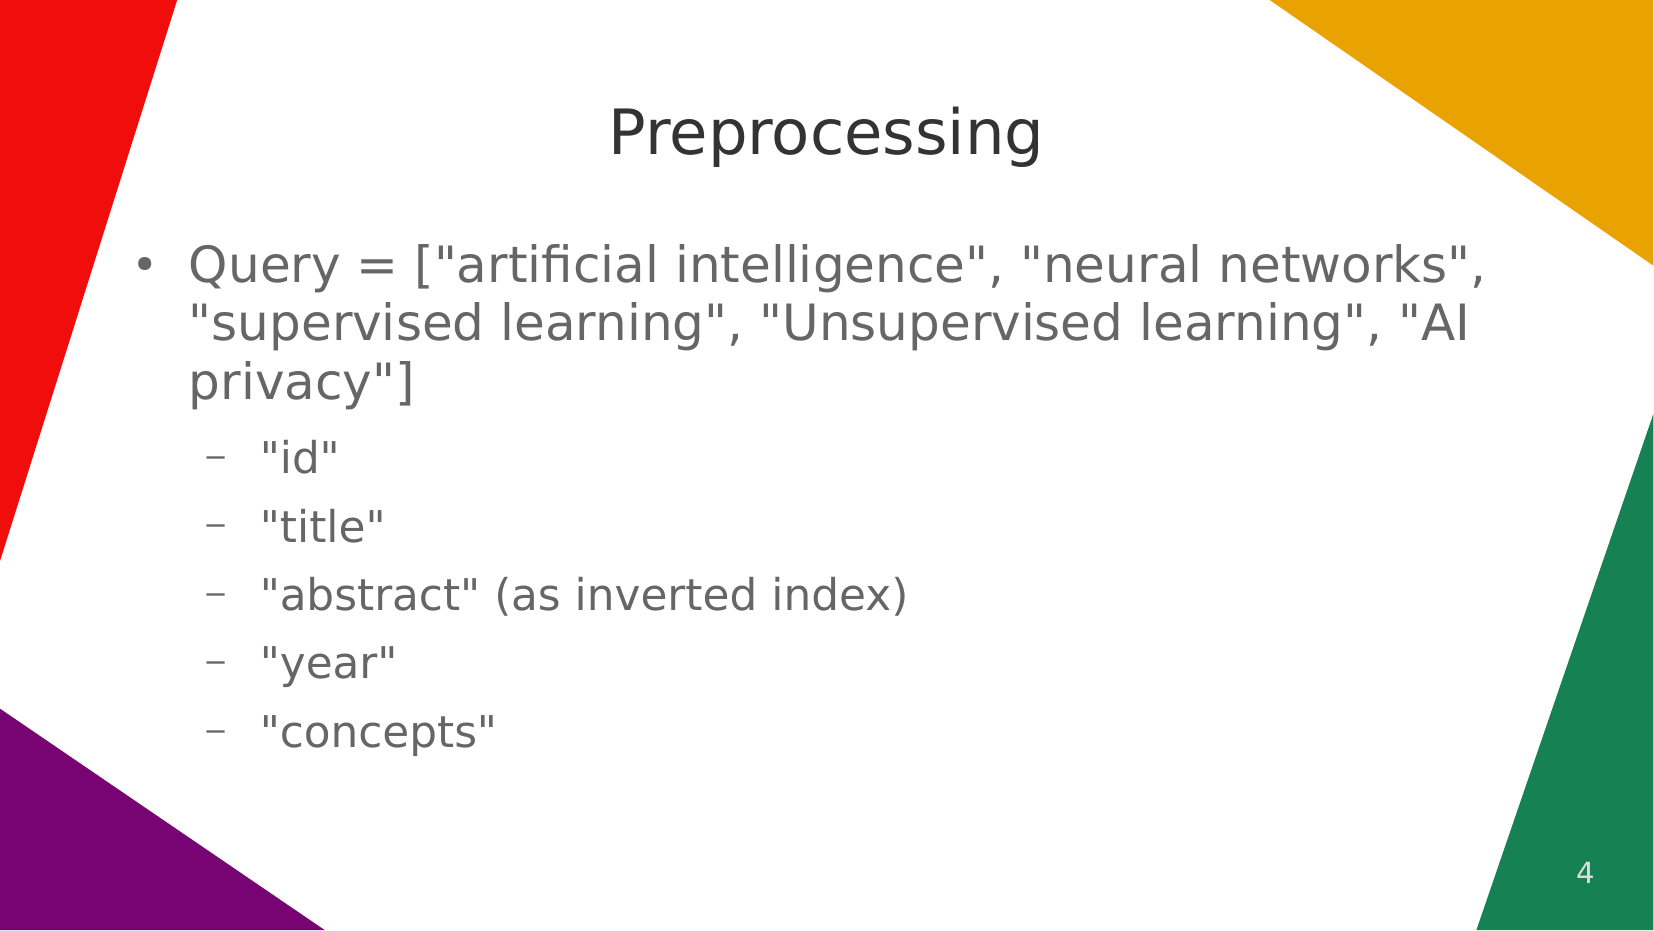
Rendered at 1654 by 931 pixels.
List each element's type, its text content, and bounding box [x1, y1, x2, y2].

title Preprocessing [118, 59, 1536, 207]
list Query = ["artificial intelligence", "neural networks", "supervised learning", "Unsupervised learning", "AI privacy"] "id" "title" "abstract" (as inverted index) "year" "concepts" [118, 236, 1536, 827]
